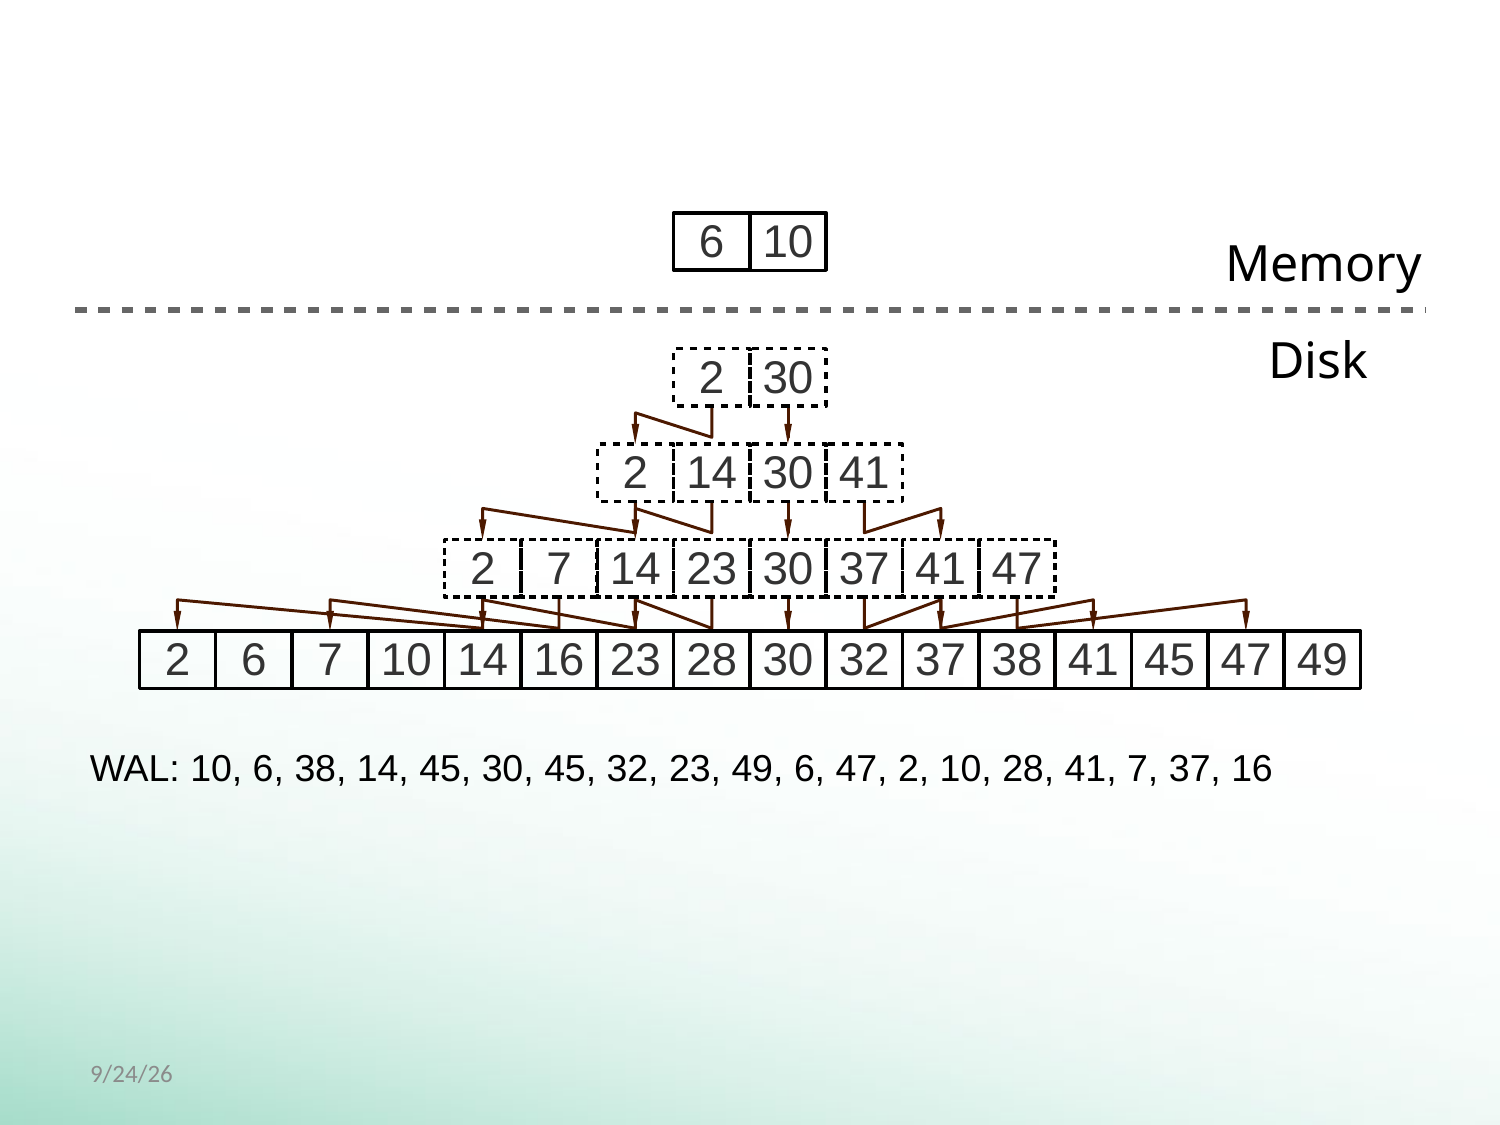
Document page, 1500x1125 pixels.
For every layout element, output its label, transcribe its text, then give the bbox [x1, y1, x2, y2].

text_box 6 [215, 631, 292, 689]
text_box 38 [978, 631, 1055, 689]
text_box 2 [444, 539, 520, 598]
text_box 28 [673, 631, 749, 689]
text_box 37 [902, 631, 978, 689]
text_box 10 [749, 212, 827, 271]
text_box WAL: 10, 6, 38, 14, 45, 30, 45, 32, 23, 49, 6, 47, 2, 10, 28, 41, 7, 37, 16 [75, 739, 1361, 797]
text_box 7 [520, 539, 597, 598]
text_box 49 [1284, 631, 1361, 689]
text_box 2 [597, 444, 673, 502]
text_box Memory [1210, 220, 1443, 297]
text_box Disk [1253, 317, 1391, 394]
text_box 14 [597, 539, 673, 598]
text_box 45 [1131, 631, 1207, 689]
text_box 6 [673, 212, 749, 271]
text_box 47 [978, 539, 1056, 598]
text_box 47 [1207, 631, 1284, 689]
text_box 41 [902, 539, 978, 598]
text_box 41 [1055, 631, 1131, 689]
text_box 30 [749, 539, 826, 598]
text_box 23 [597, 631, 673, 689]
text_box 7 [292, 631, 368, 689]
text_box 23 [673, 539, 749, 598]
text_box 2 [139, 631, 215, 689]
text_box 2 [673, 348, 749, 407]
text_box 30 [749, 348, 827, 407]
text_box 30 [749, 444, 826, 502]
text_box 10 [368, 631, 444, 689]
text_box 14 [444, 631, 520, 689]
text_box 30 [749, 631, 826, 689]
text_box 16 [520, 631, 597, 689]
text_box 41 [826, 444, 903, 502]
text_box 14 [673, 444, 749, 502]
text_box 32 [826, 631, 902, 689]
picture [0, 0, 1500, 1125]
text_box 37 [826, 539, 902, 598]
